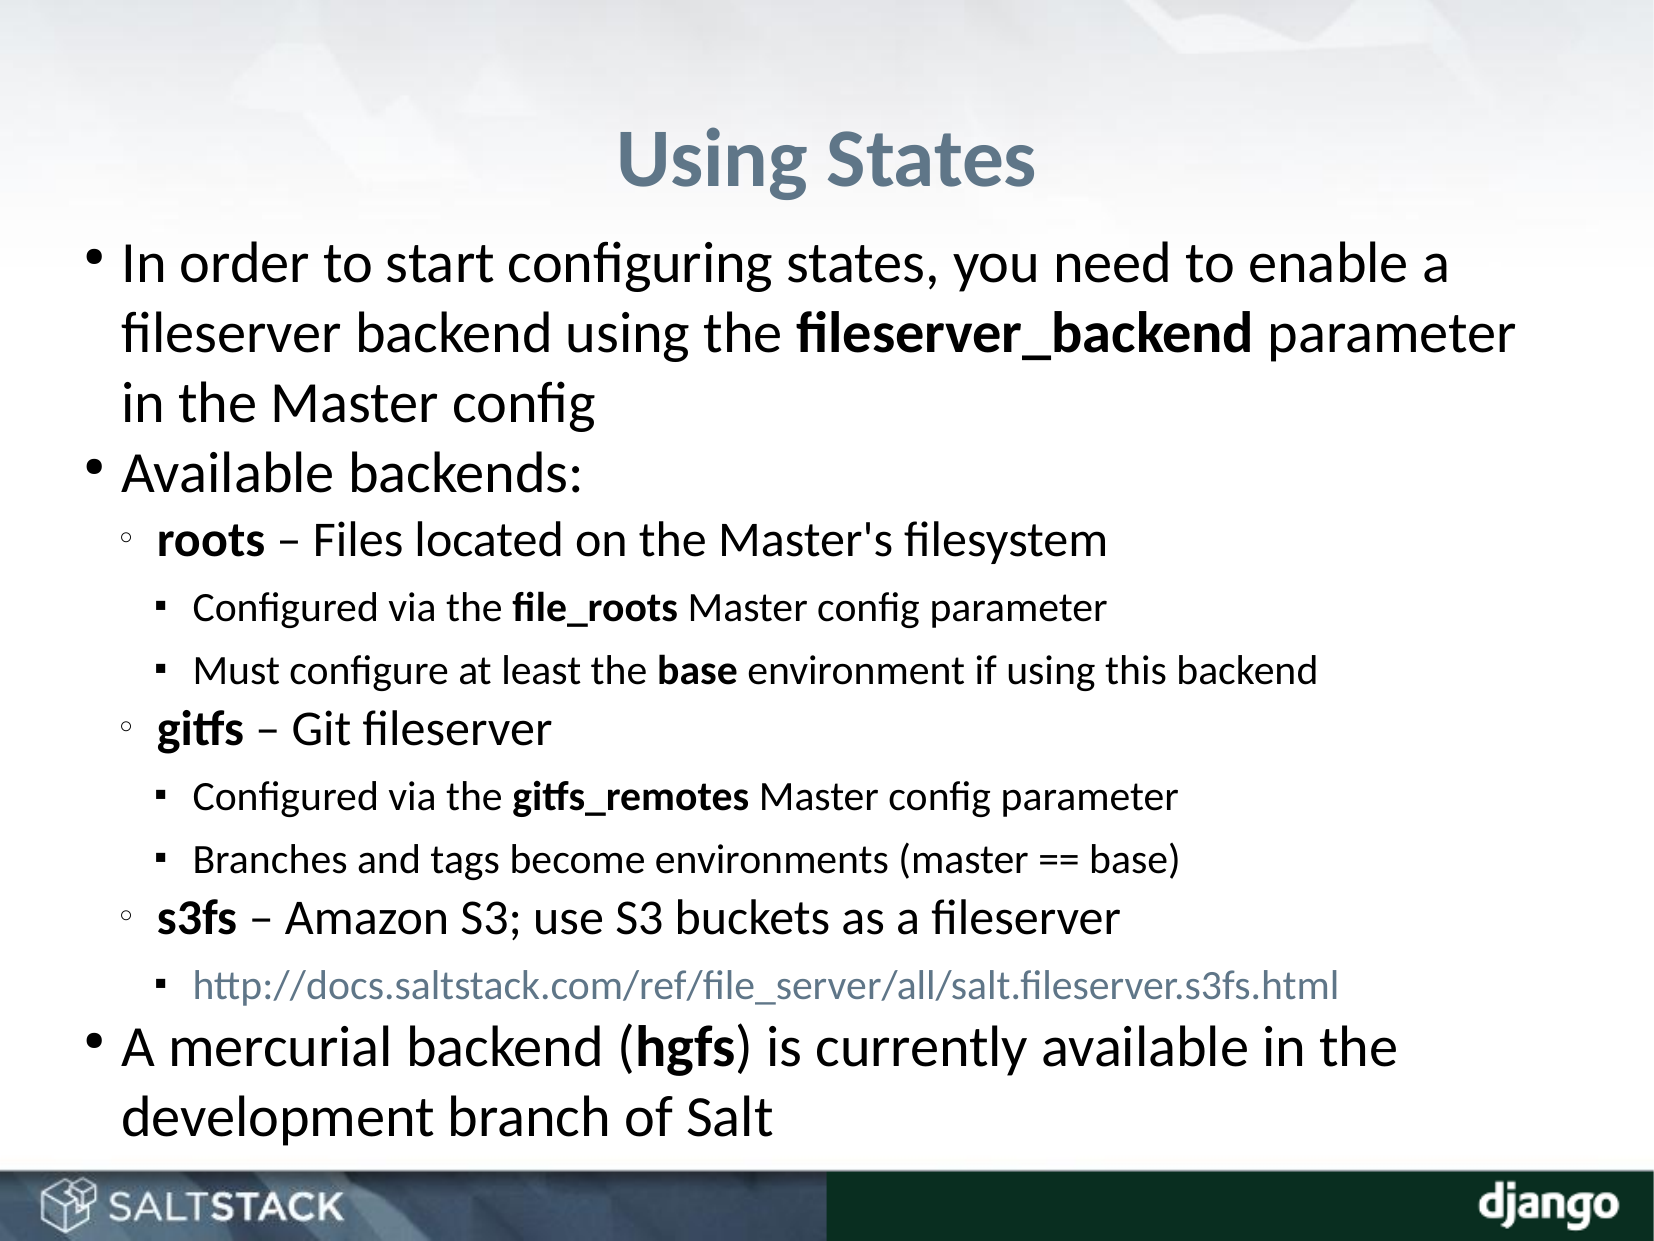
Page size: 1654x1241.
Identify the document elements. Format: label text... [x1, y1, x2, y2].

picture [0, 0, 1654, 1241]
text_box Using States [82, 49, 1571, 216]
text_box In order to start configuring states, you need to enable a fileserver backend using the fileserver_backend parameter in the Master config Available backends: roots – Files located on the Master's filesystem Configured via the file_roots Master config parameter Must configure at least the base environment if using this backend gitfs – Git fileserver Configured via the gitfs_remotes Master config parameter Branches and tags become environments (master == base) s3fs – Amazon S3; use S3 buckets as a fileserver http://docs.saltstack.com/ref/file_server/all/salt.fileserver.s3fs.html A mercurial backend (hgfs) is currently available in the development branch of Salt [69, 216, 1585, 1156]
